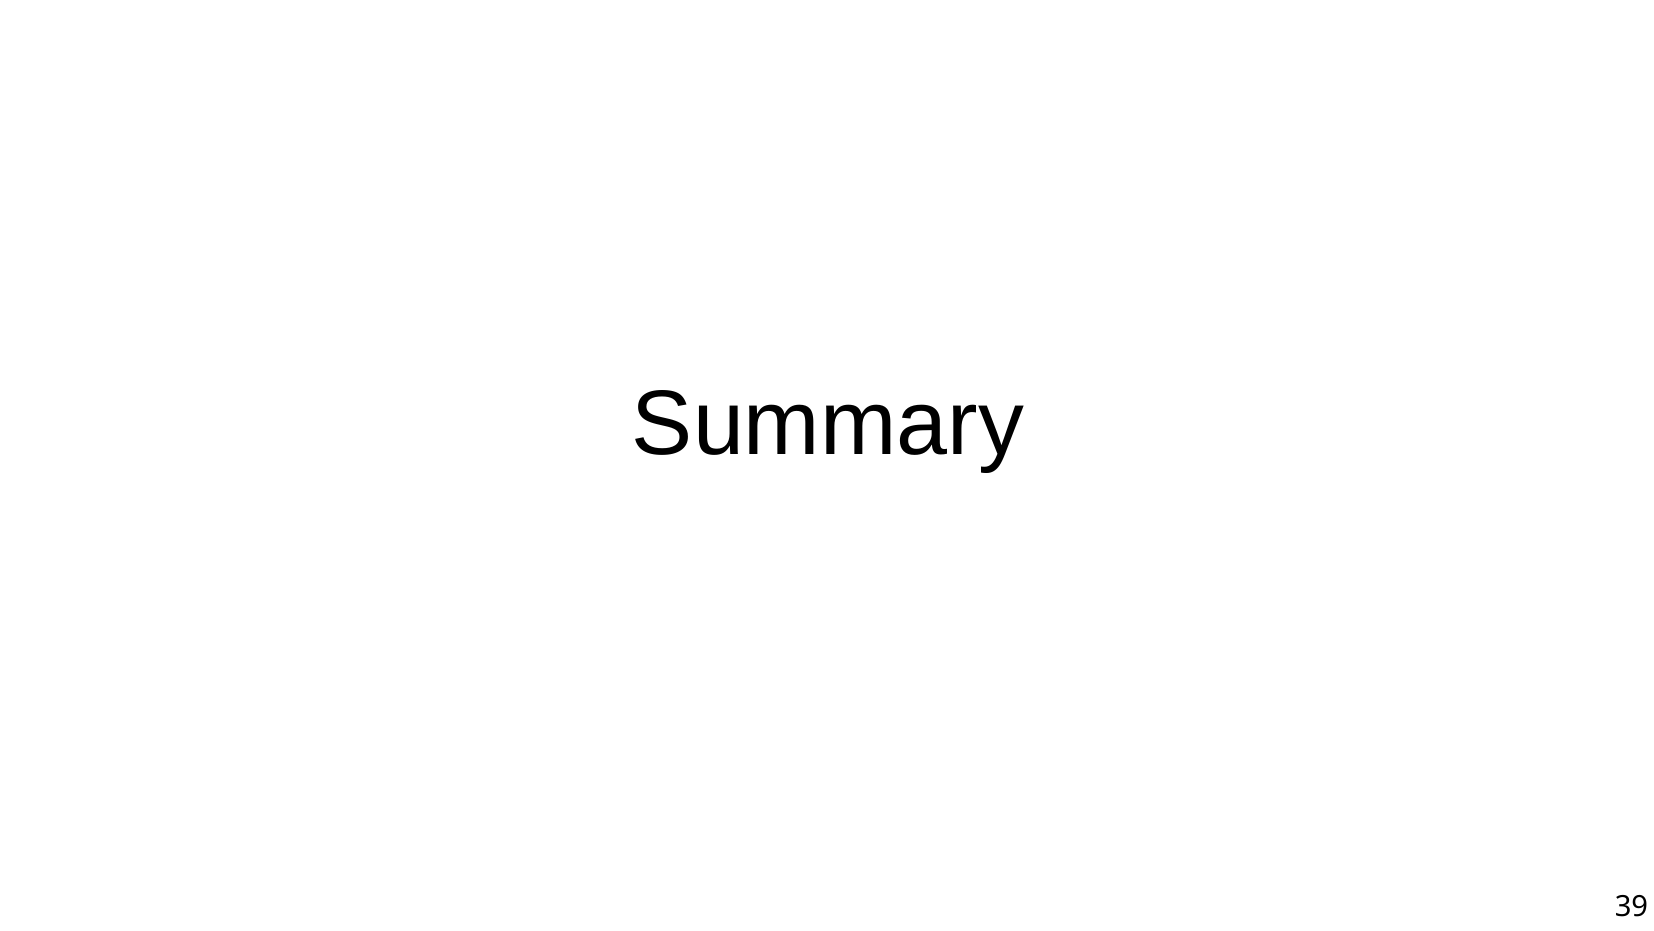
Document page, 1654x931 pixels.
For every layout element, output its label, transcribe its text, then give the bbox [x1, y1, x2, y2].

title Summary [0, 320, 1654, 526]
